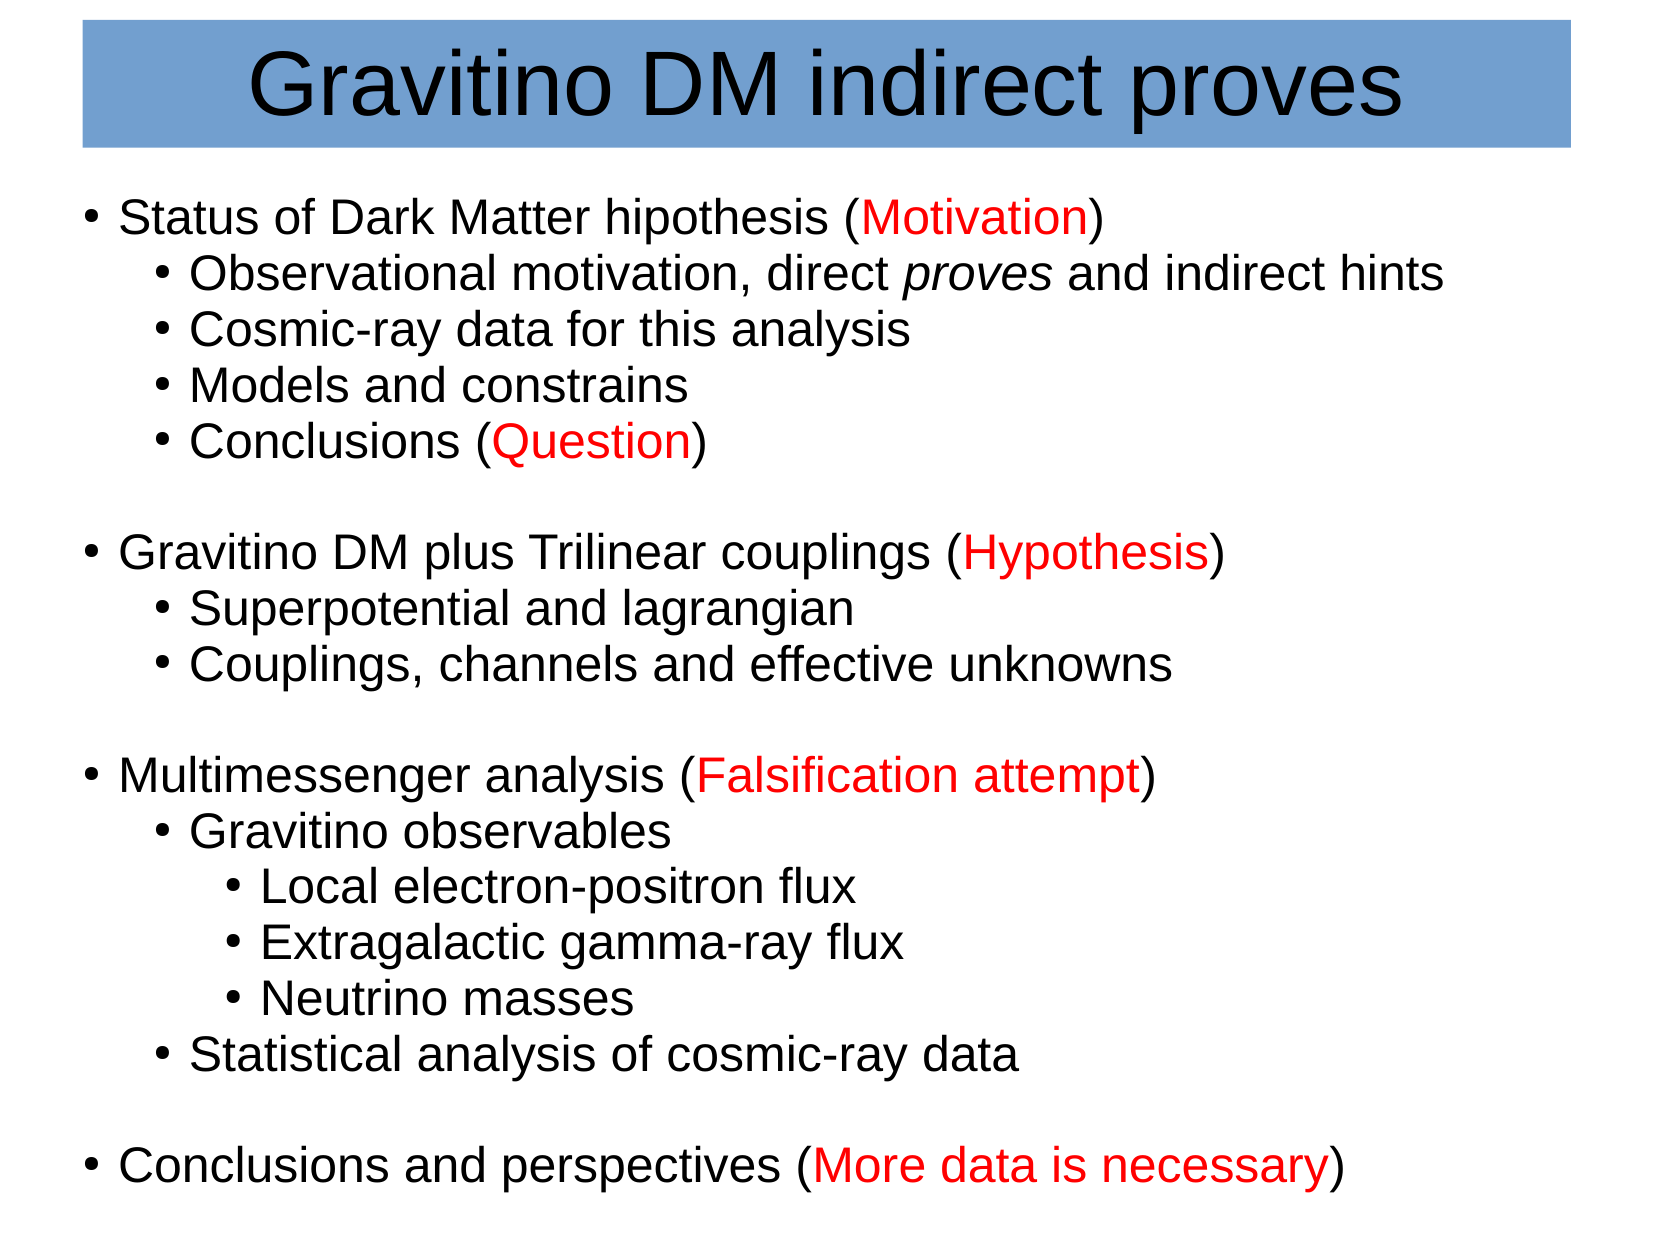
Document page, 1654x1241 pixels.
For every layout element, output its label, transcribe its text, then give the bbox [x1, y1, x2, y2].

subtitle Status of Dark Matter hipothesis (Motivation) Observational motivation, direct proves and indirect hints Cosmic-ray data for this analysis Models and constrains Conclusions (Question) Gravitino DM plus Trilinear couplings (Hypothesis) Superpotential and lagrangian Couplings, channels and effective unknowns Multimessenger analysis (Falsification attempt) Gravitino observables Local electron-positron flux Extragalactic gamma-ray flux Neutrino masses Statistical analysis of cosmic-ray data Conclusions and perspectives (More data is necessary) [82, 189, 1571, 1194]
title Gravitino DM indirect proves [82, 19, 1571, 148]
